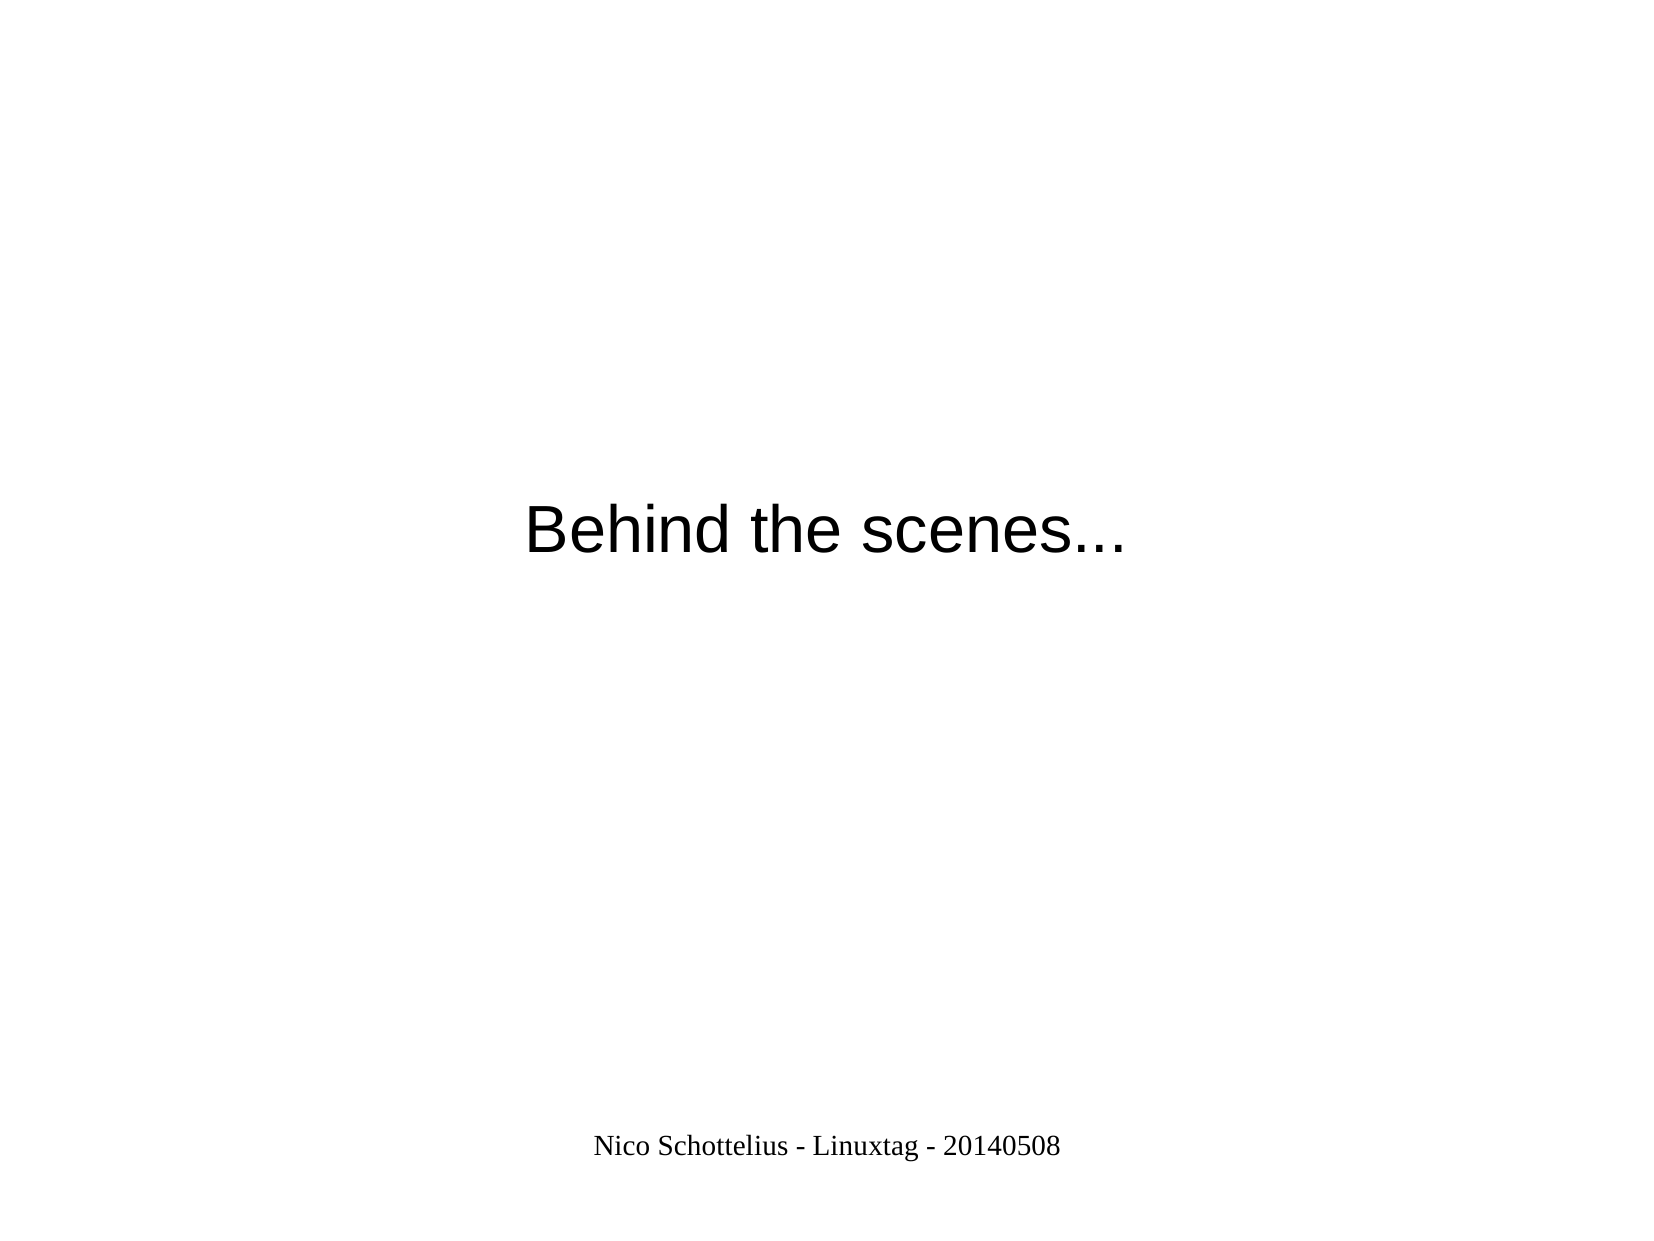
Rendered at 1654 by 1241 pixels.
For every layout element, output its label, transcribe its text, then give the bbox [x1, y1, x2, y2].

subtitle Behind the scenes... [82, 49, 1571, 1010]
